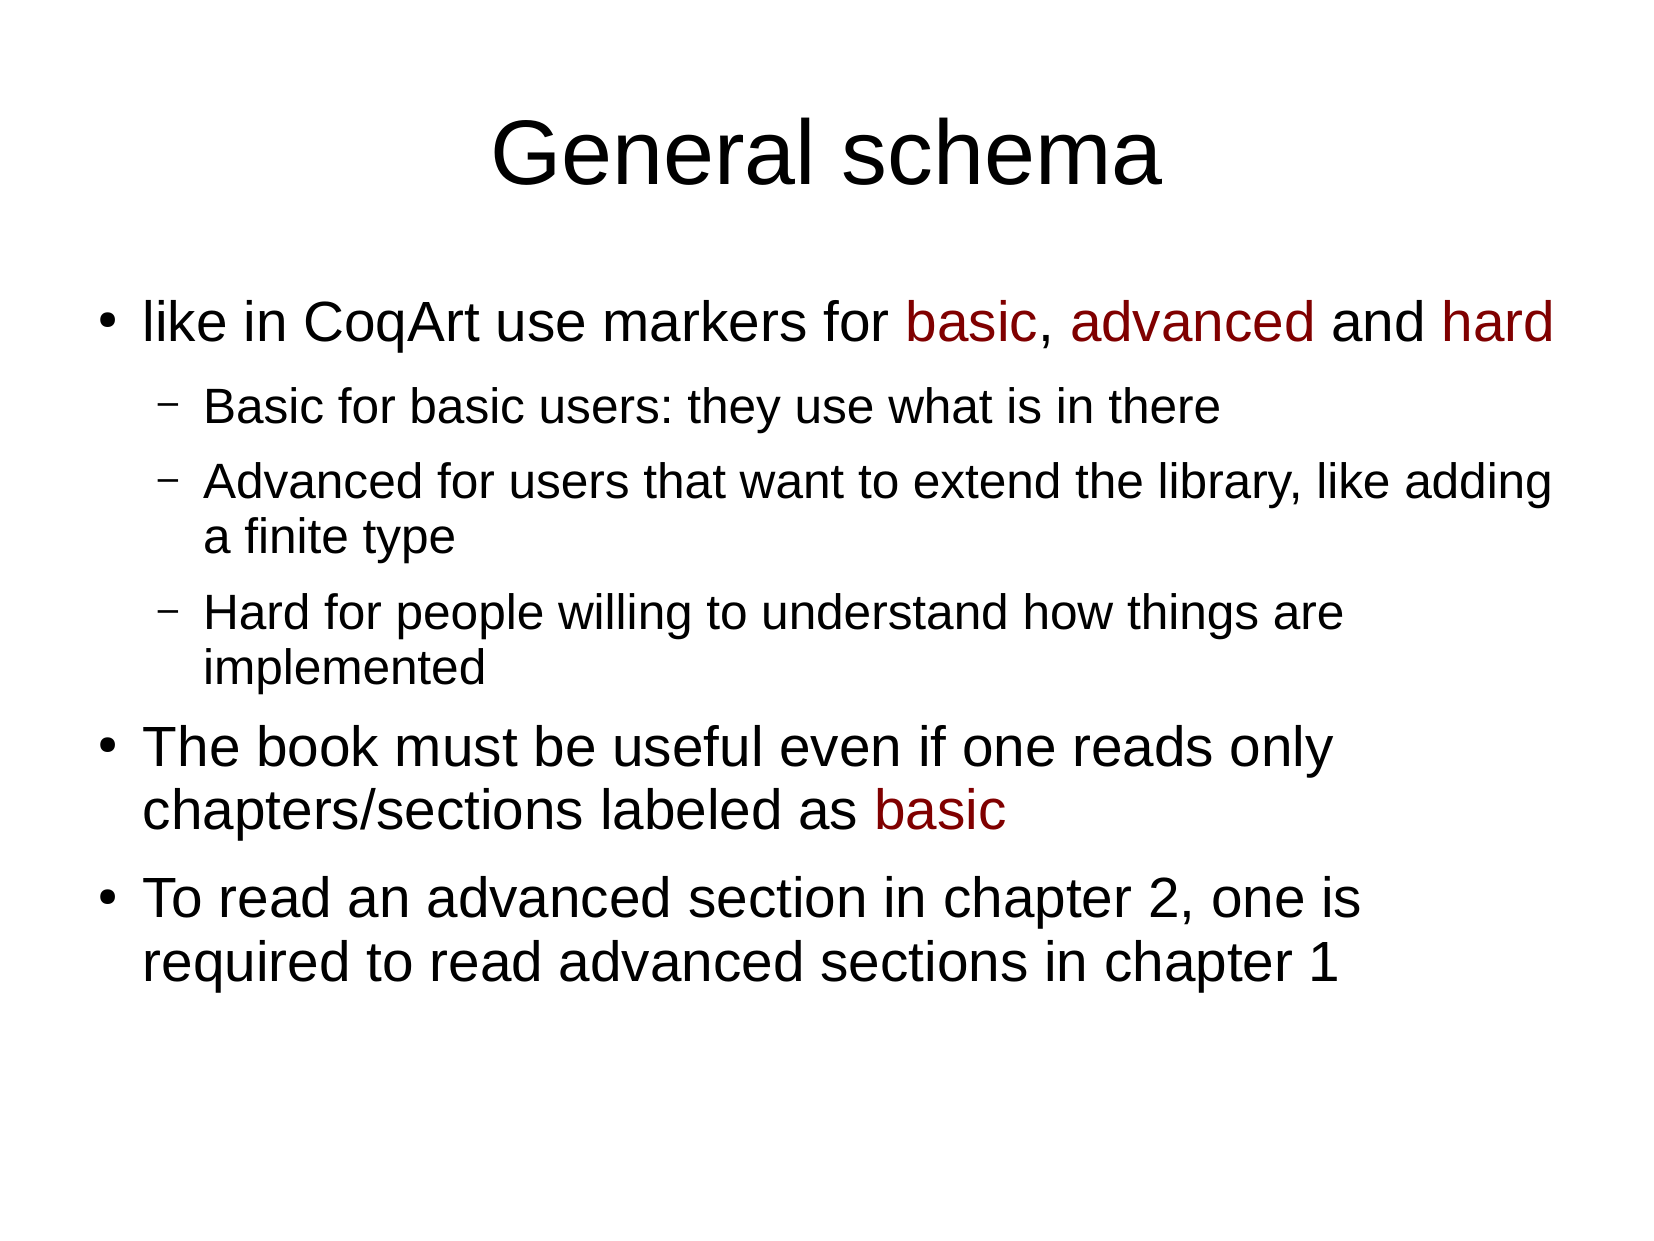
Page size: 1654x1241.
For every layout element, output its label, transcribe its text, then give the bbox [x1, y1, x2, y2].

list like in CoqArt use markers for basic, advanced and hard Basic for basic users: they use what is in there Advanced for users that want to extend the library, like adding a finite type Hard for people willing to understand how things are implemented The book must be useful even if one reads only chapters/sections labeled as basic To read an advanced section in chapter 2, one is required to read advanced sections in chapter 1 [82, 290, 1571, 1010]
title General schema [82, 49, 1571, 257]
